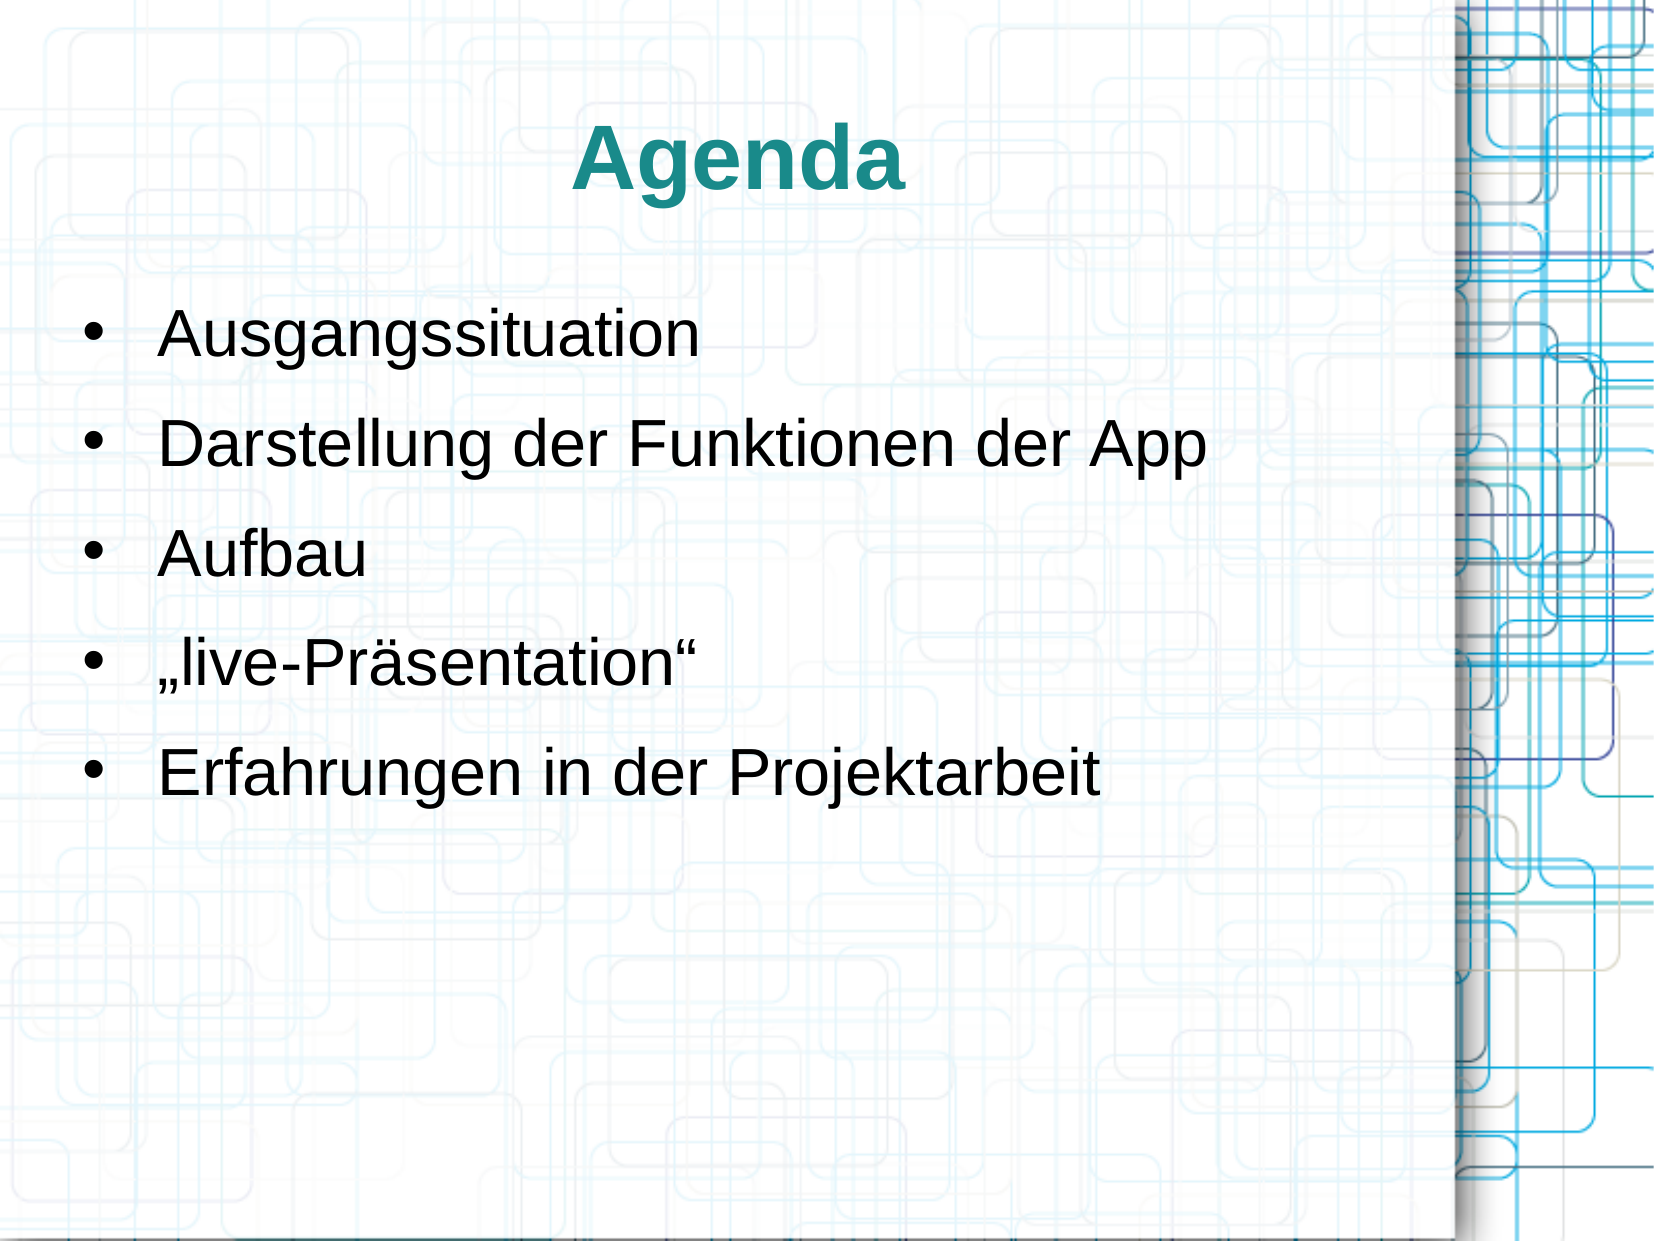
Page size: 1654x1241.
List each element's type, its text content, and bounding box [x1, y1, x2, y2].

title Agenda [59, 49, 1418, 257]
list Ausgangssituation Darstellung der Funktionen der App Aufbau „live-Präsentation“ Erfahrungen in der Projektarbeit [82, 290, 1418, 1109]
